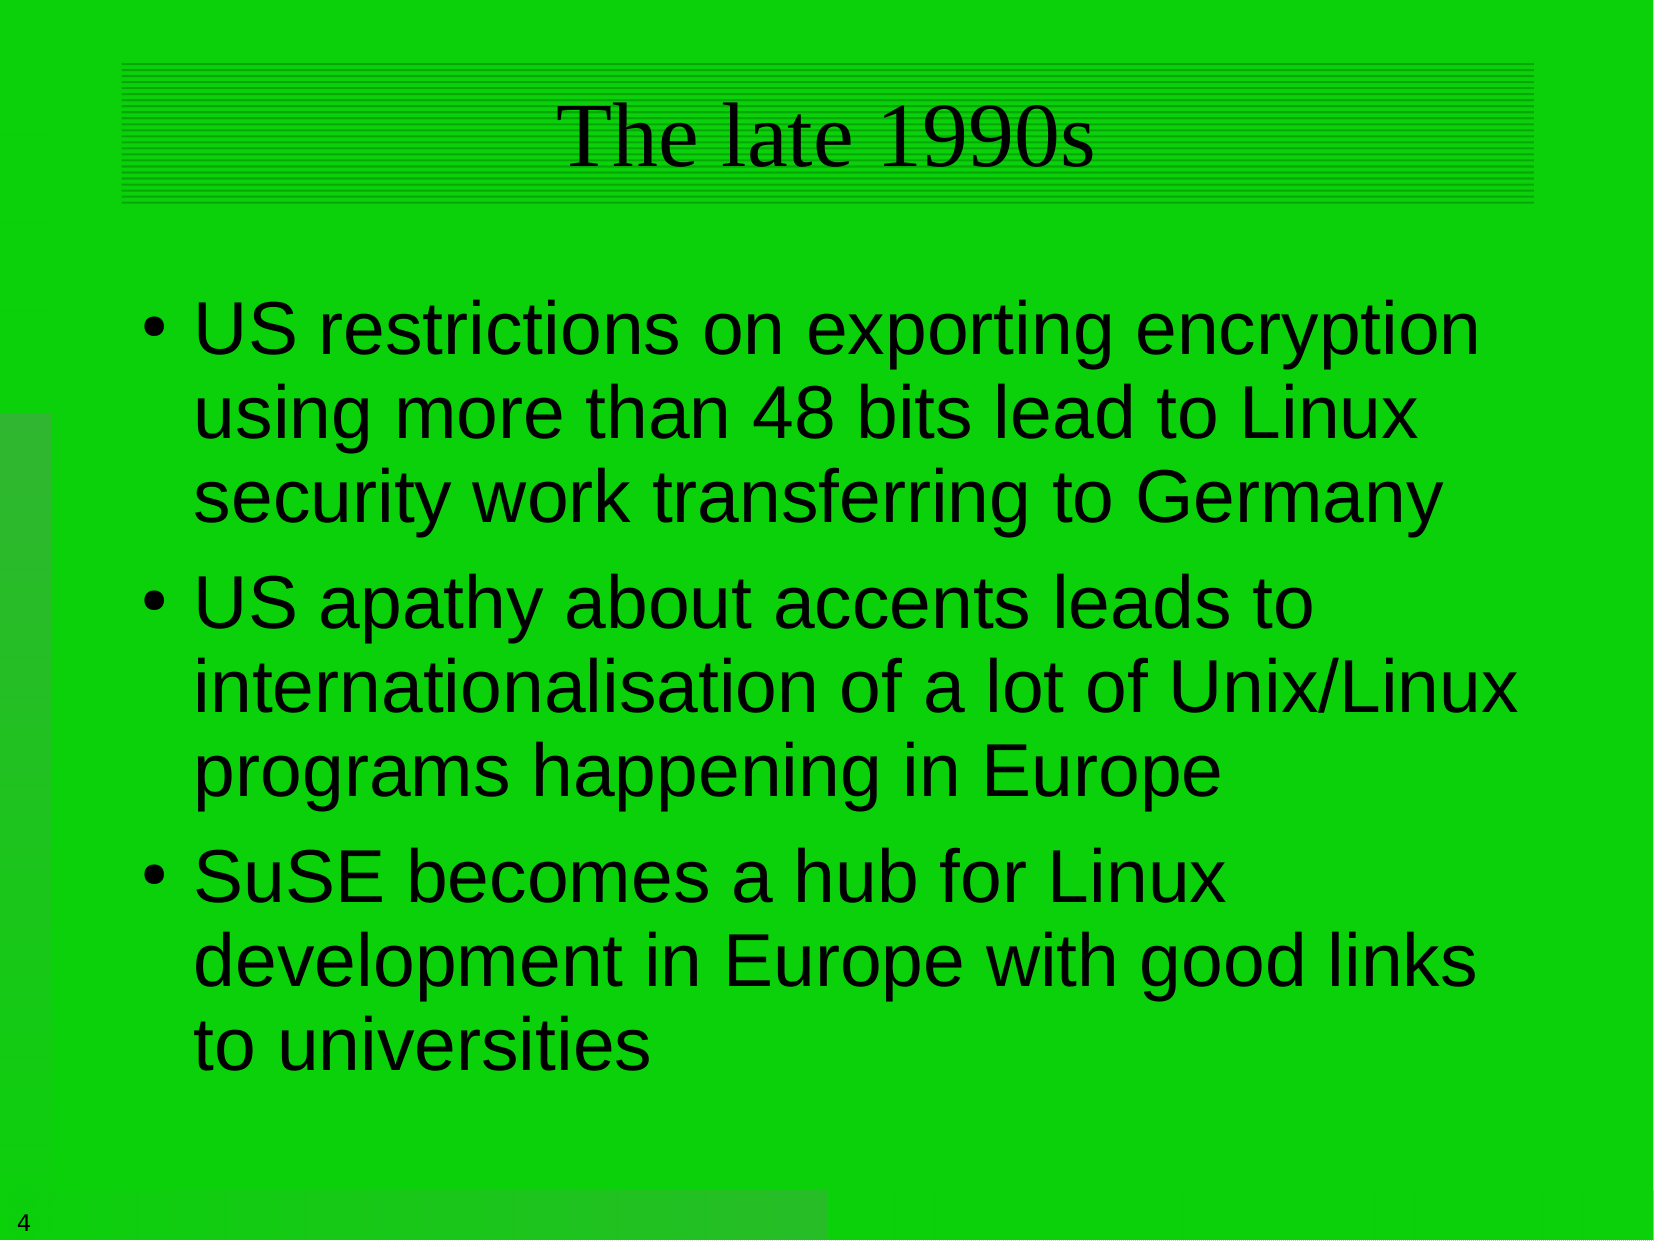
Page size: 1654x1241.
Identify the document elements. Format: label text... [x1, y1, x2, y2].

list US restrictions on exporting encryption using more than 48 bits lead to Linux security work transferring to Germany US apathy about accents leads to internationalisation of a lot of Unix/Linux programs happening in Europe SuSE becomes a hub for Linux development in Europe with good links to universities [123, 286, 1536, 1165]
title The late 1990s [151, 56, 1503, 215]
